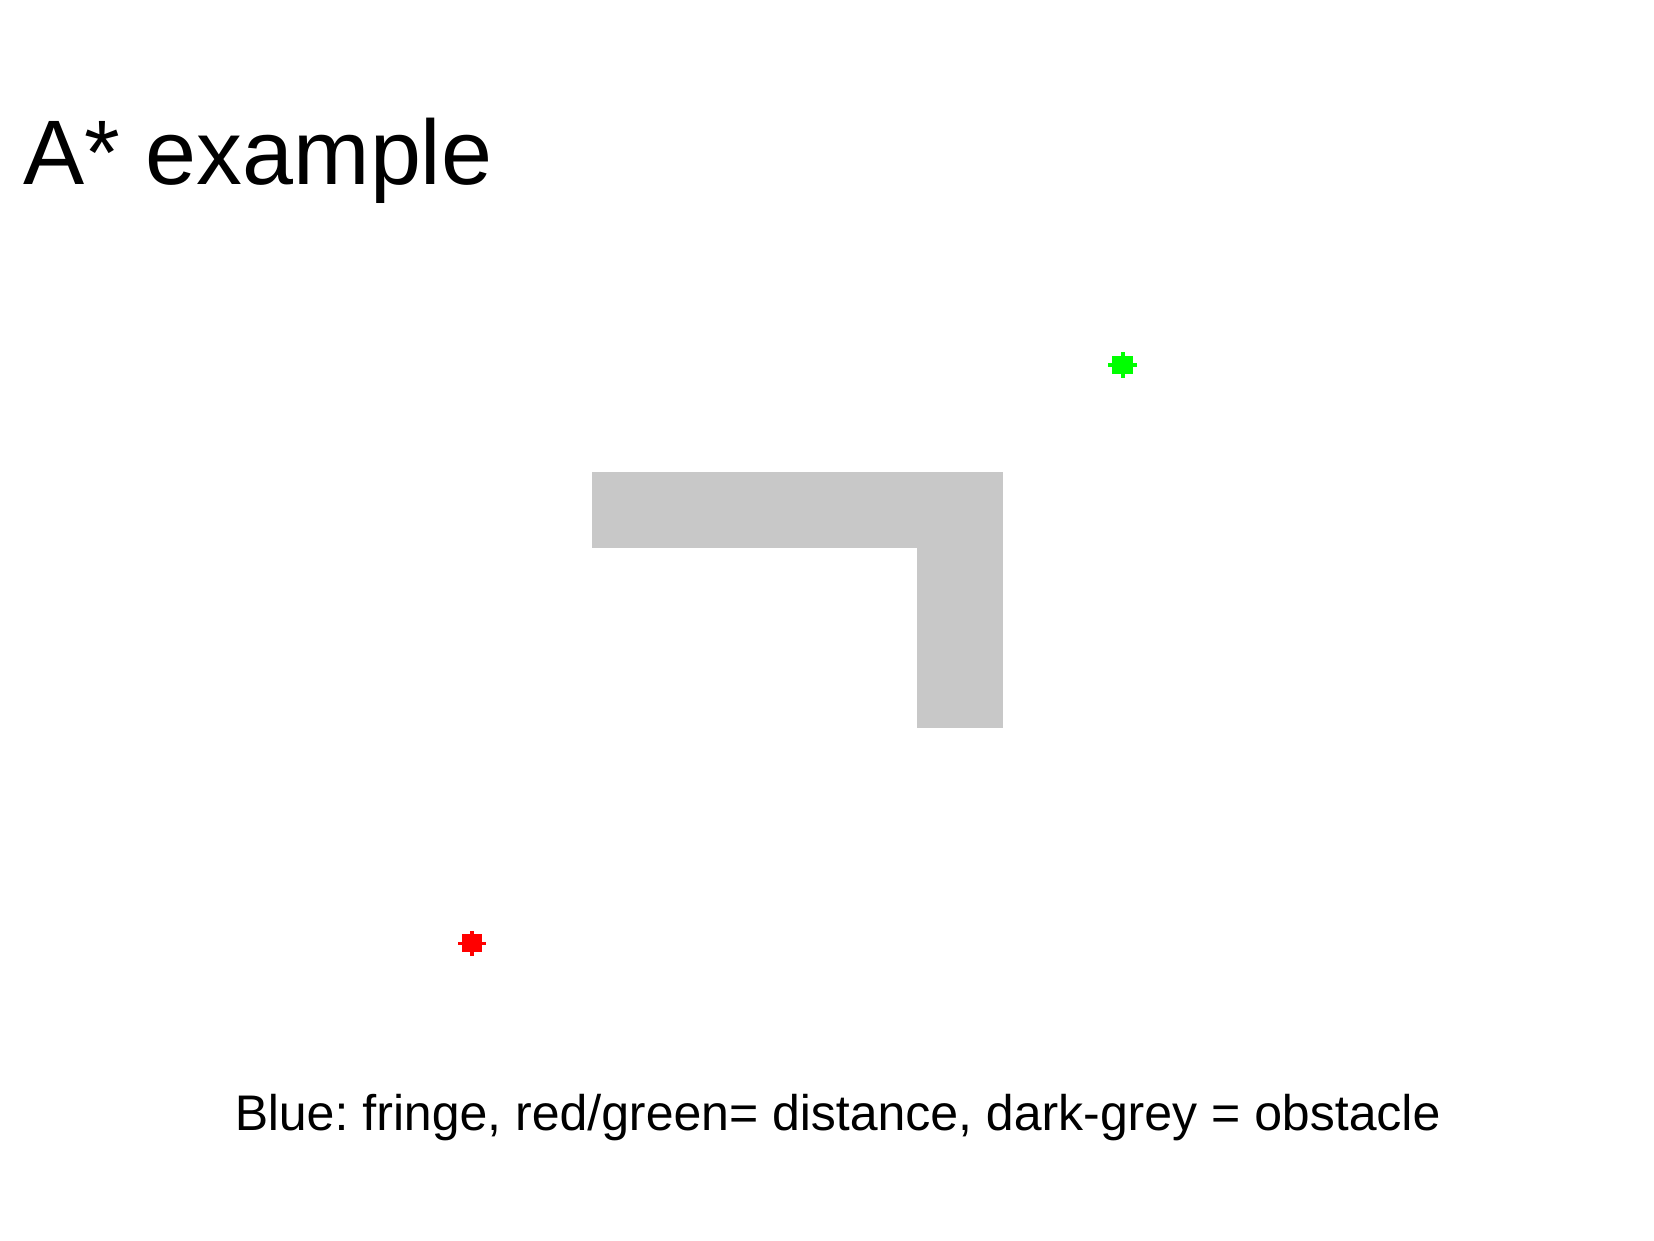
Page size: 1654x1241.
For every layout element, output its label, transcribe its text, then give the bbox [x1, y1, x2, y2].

picture [389, 259, 1243, 1018]
title A* example [23, 49, 1512, 257]
text_box Blue: fringe, red/green= distance, dark-grey = obstacle [220, 1077, 1457, 1149]
